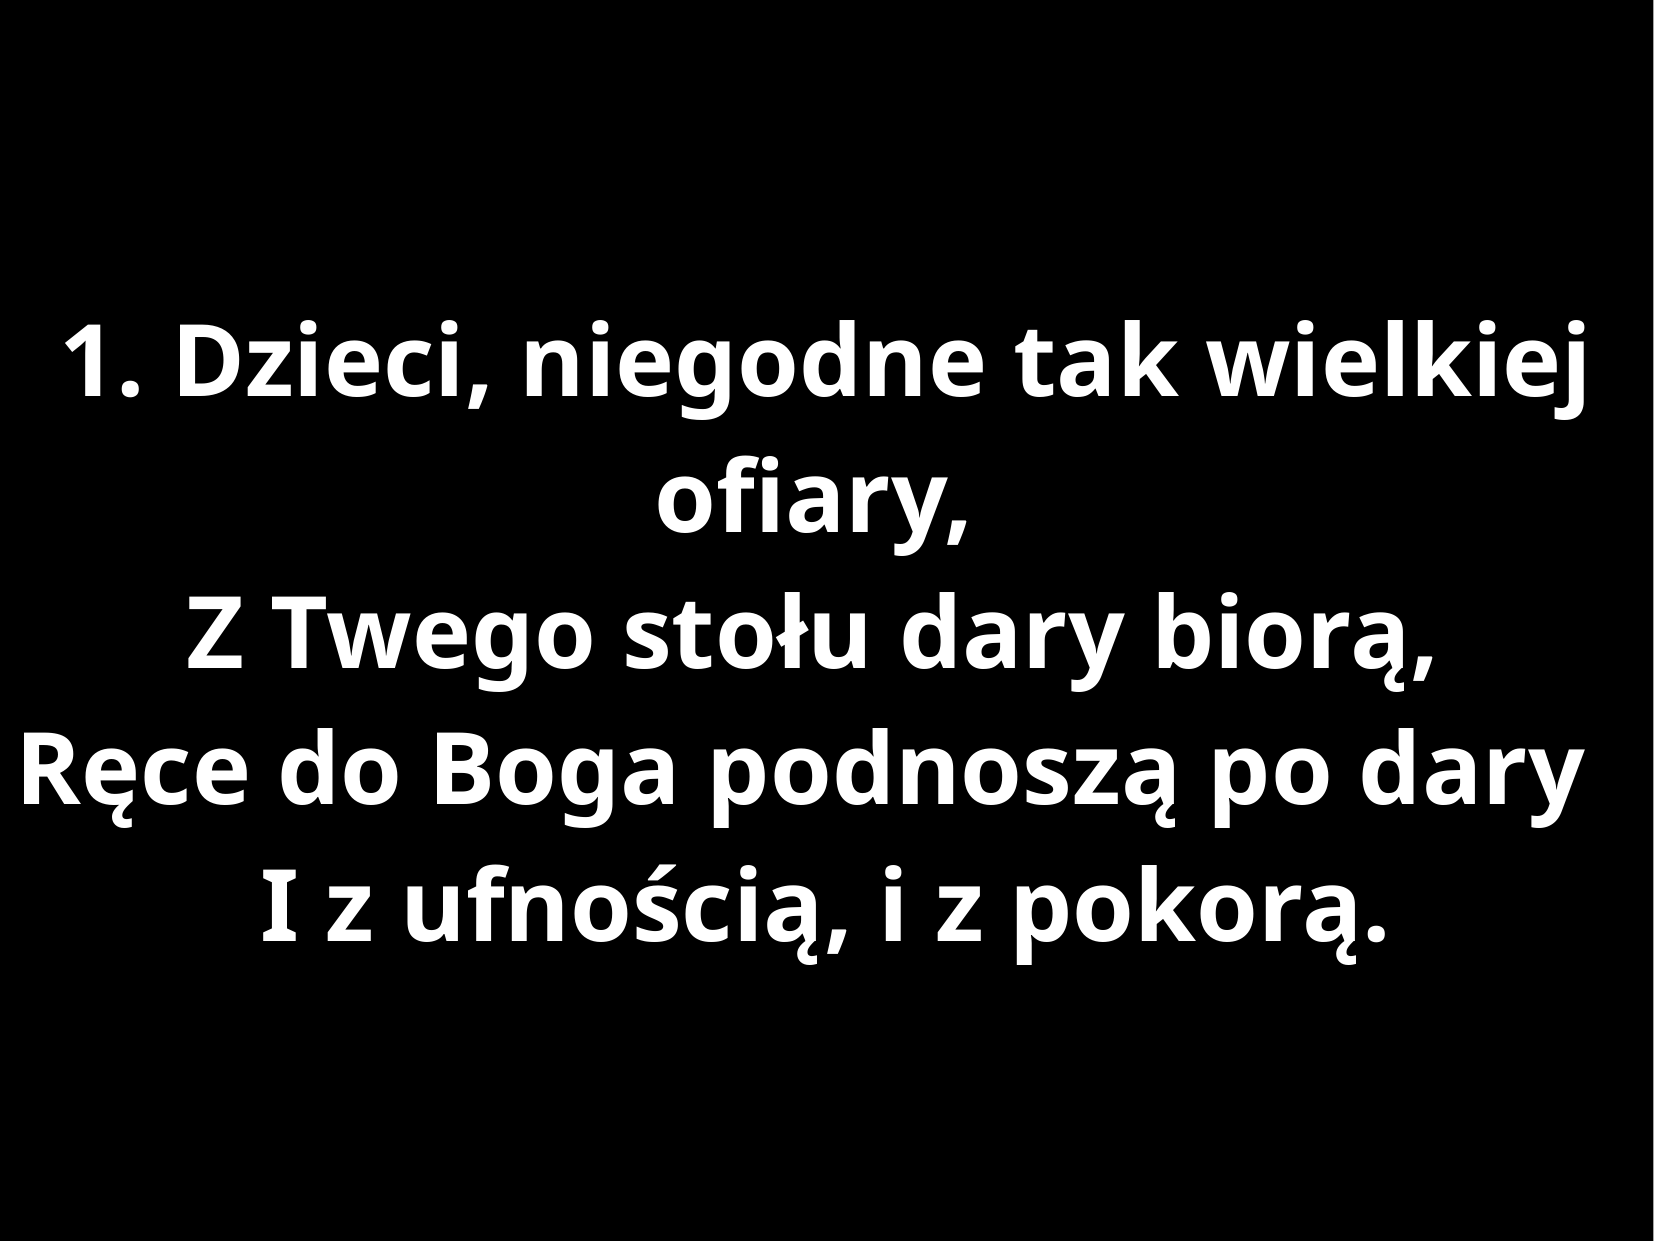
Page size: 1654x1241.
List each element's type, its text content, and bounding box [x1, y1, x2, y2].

title 1. Dzieci, niegodne tak wielkiej ofiary, Z Twego stołu dary biorą, Ręce do Boga podnoszą po dary I z ufnością, i z pokorą. [0, 0, 1654, 1241]
